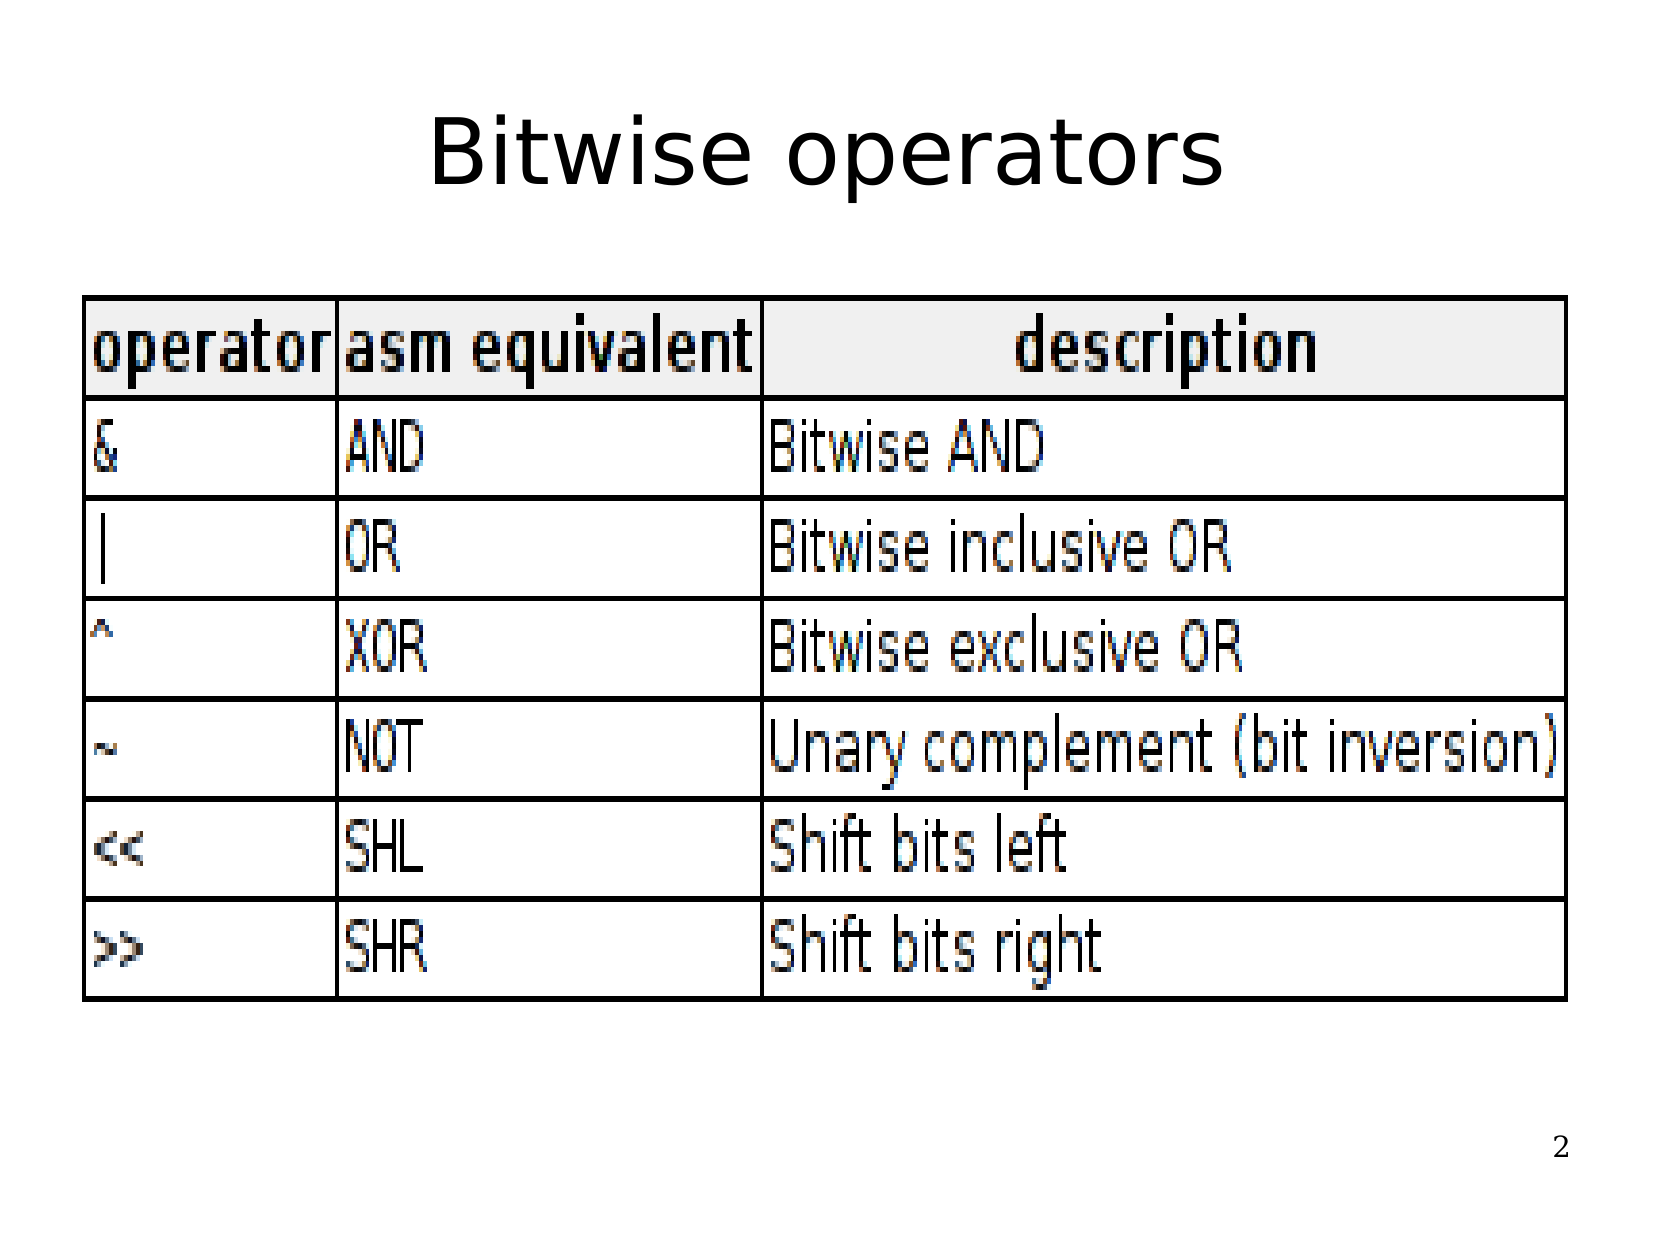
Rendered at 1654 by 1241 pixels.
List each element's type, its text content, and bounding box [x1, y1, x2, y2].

picture [75, 284, 1576, 1021]
title Bitwise operators [82, 49, 1571, 257]
